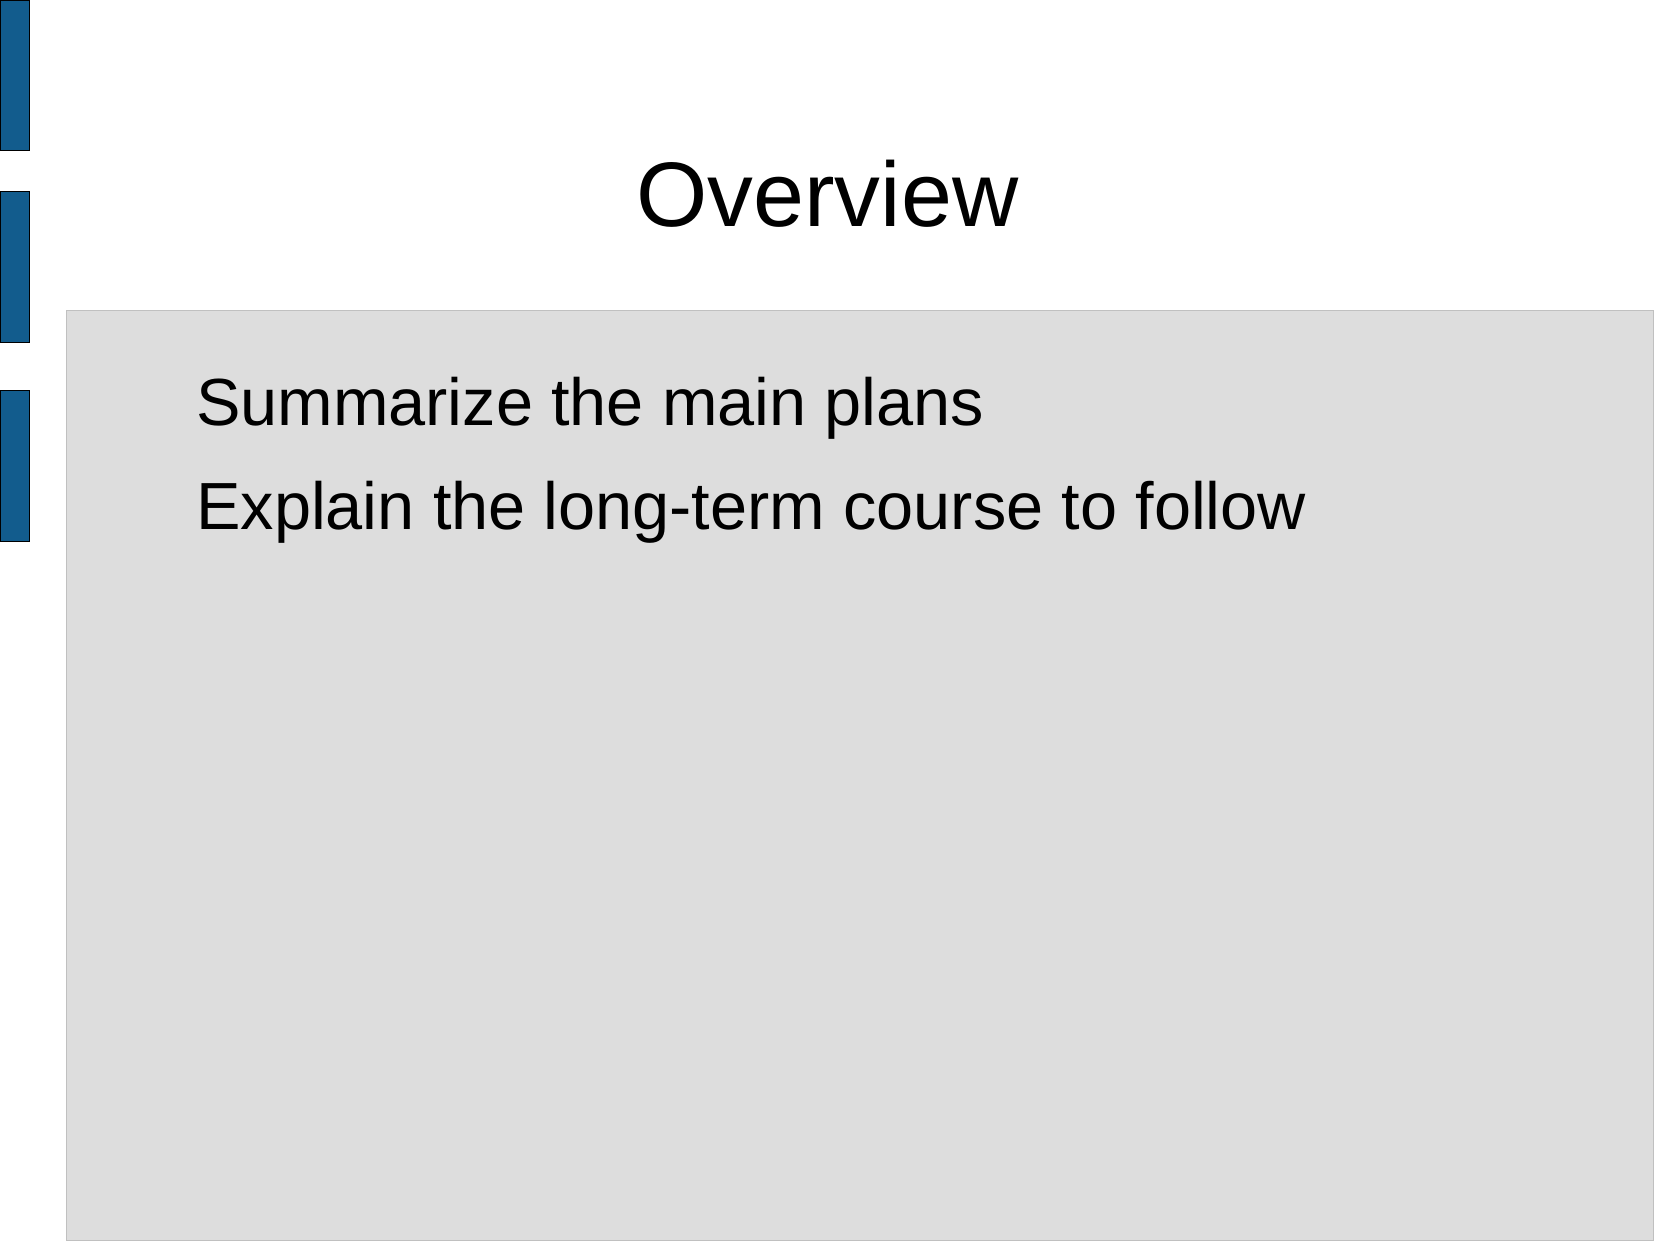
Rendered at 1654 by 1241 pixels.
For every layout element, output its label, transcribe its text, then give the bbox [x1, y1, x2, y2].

list Summarize the main plans Explain the long-term course to follow [178, 364, 1570, 1147]
title Overview [121, 91, 1534, 299]
